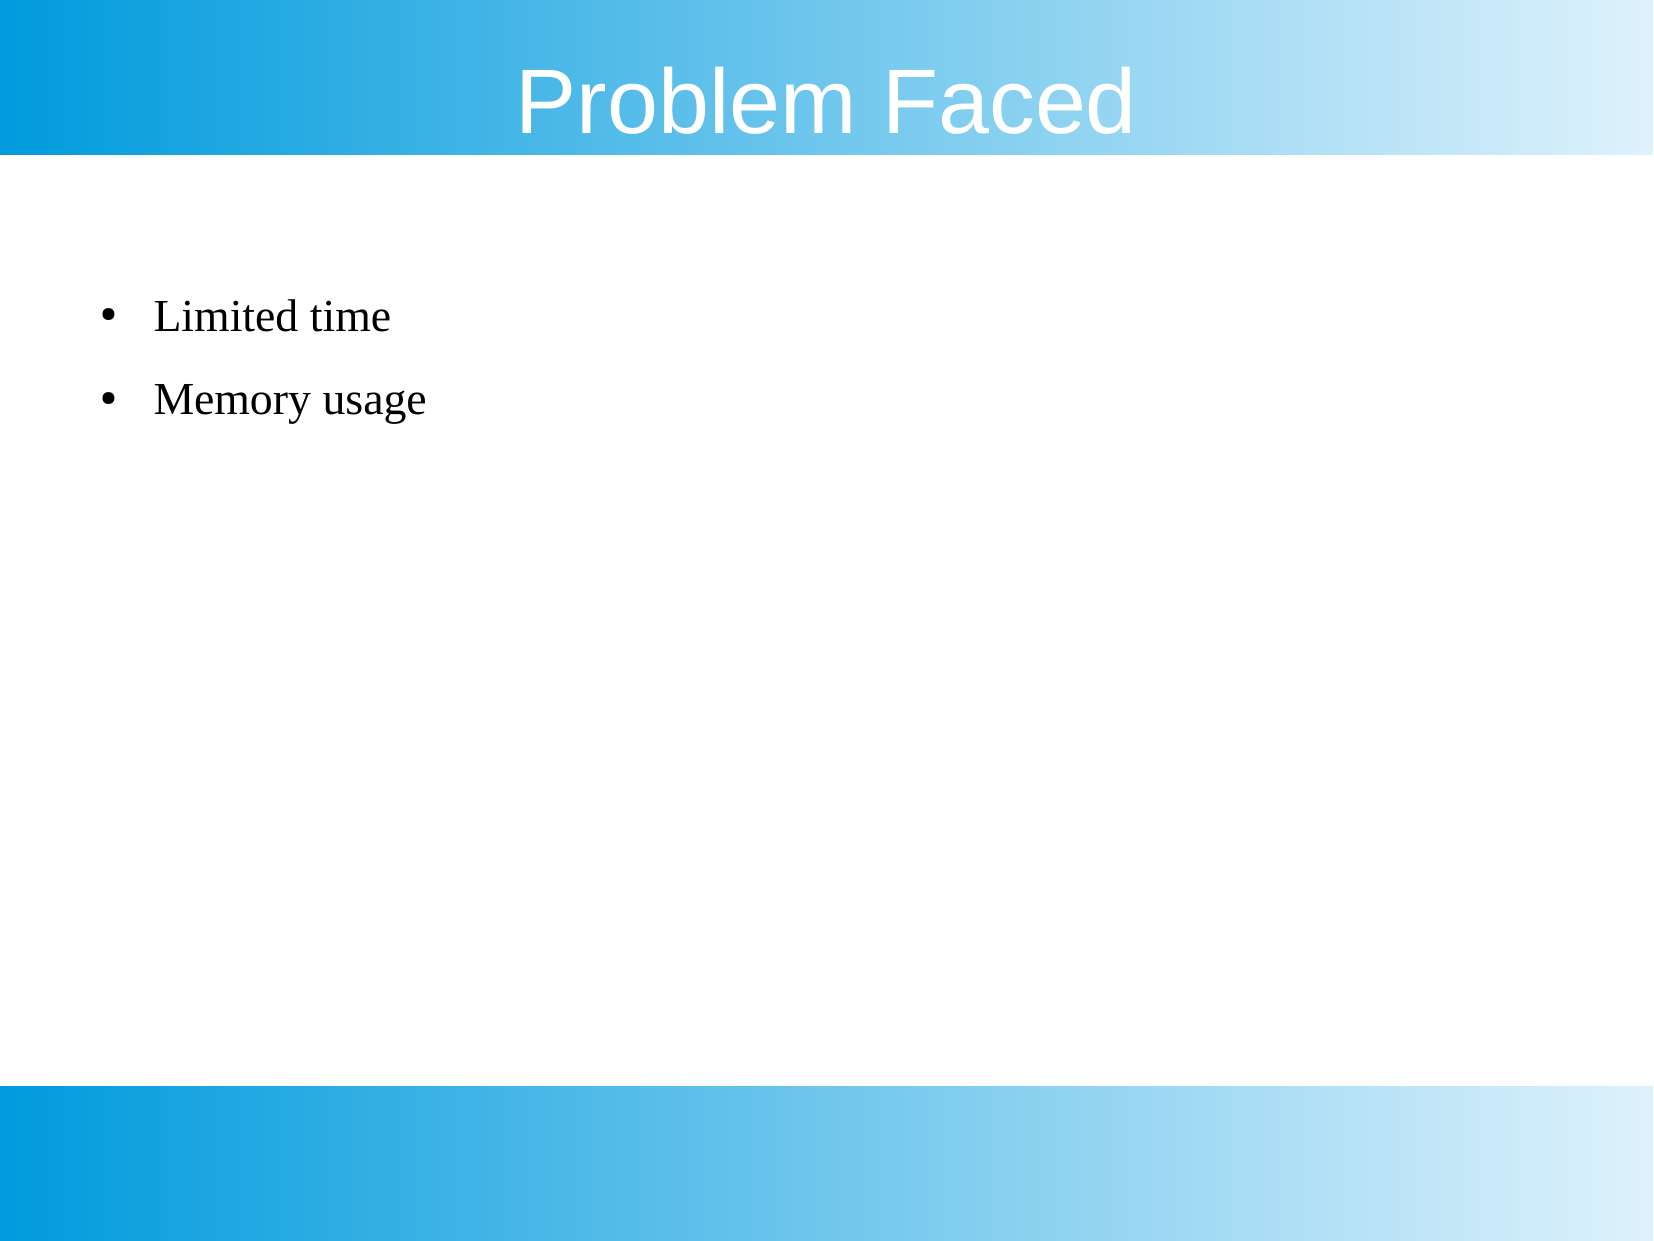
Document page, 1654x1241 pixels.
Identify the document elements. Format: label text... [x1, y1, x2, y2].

title Problem Faced [82, 49, 1571, 155]
list Limited time Memory usage [82, 290, 1571, 1010]
